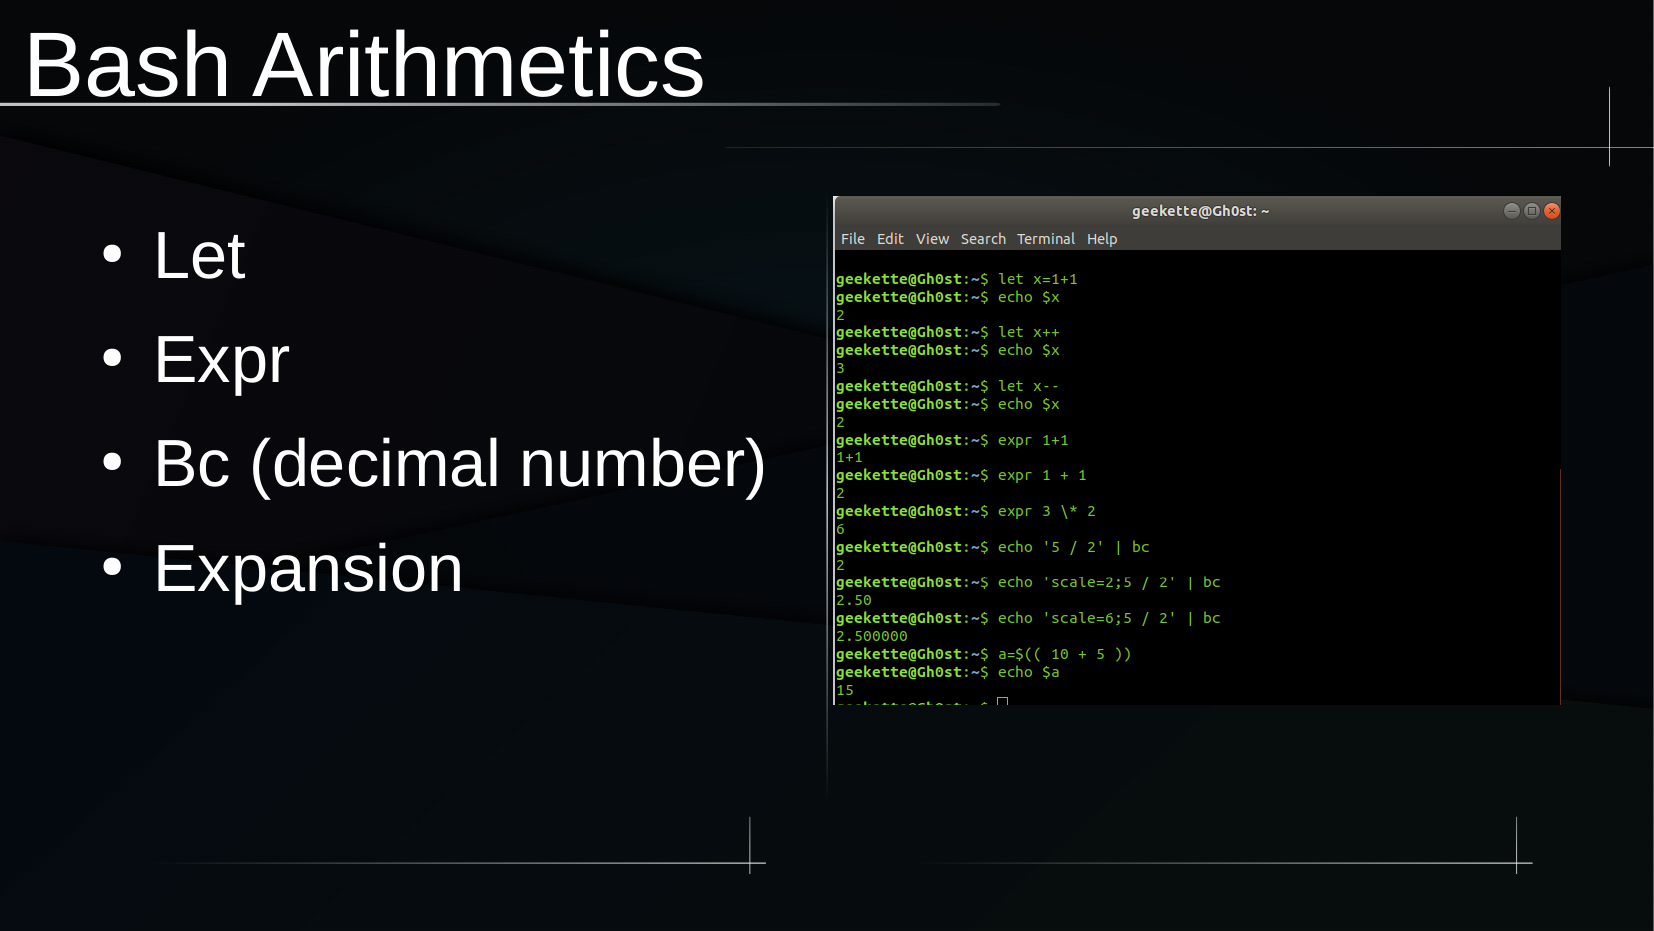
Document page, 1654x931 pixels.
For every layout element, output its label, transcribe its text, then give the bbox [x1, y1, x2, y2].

list Let Expr Bc (decimal number) Expansion [82, 217, 809, 758]
title Bash Arithmetics [23, 11, 1589, 119]
picture [0, 0, 1654, 931]
